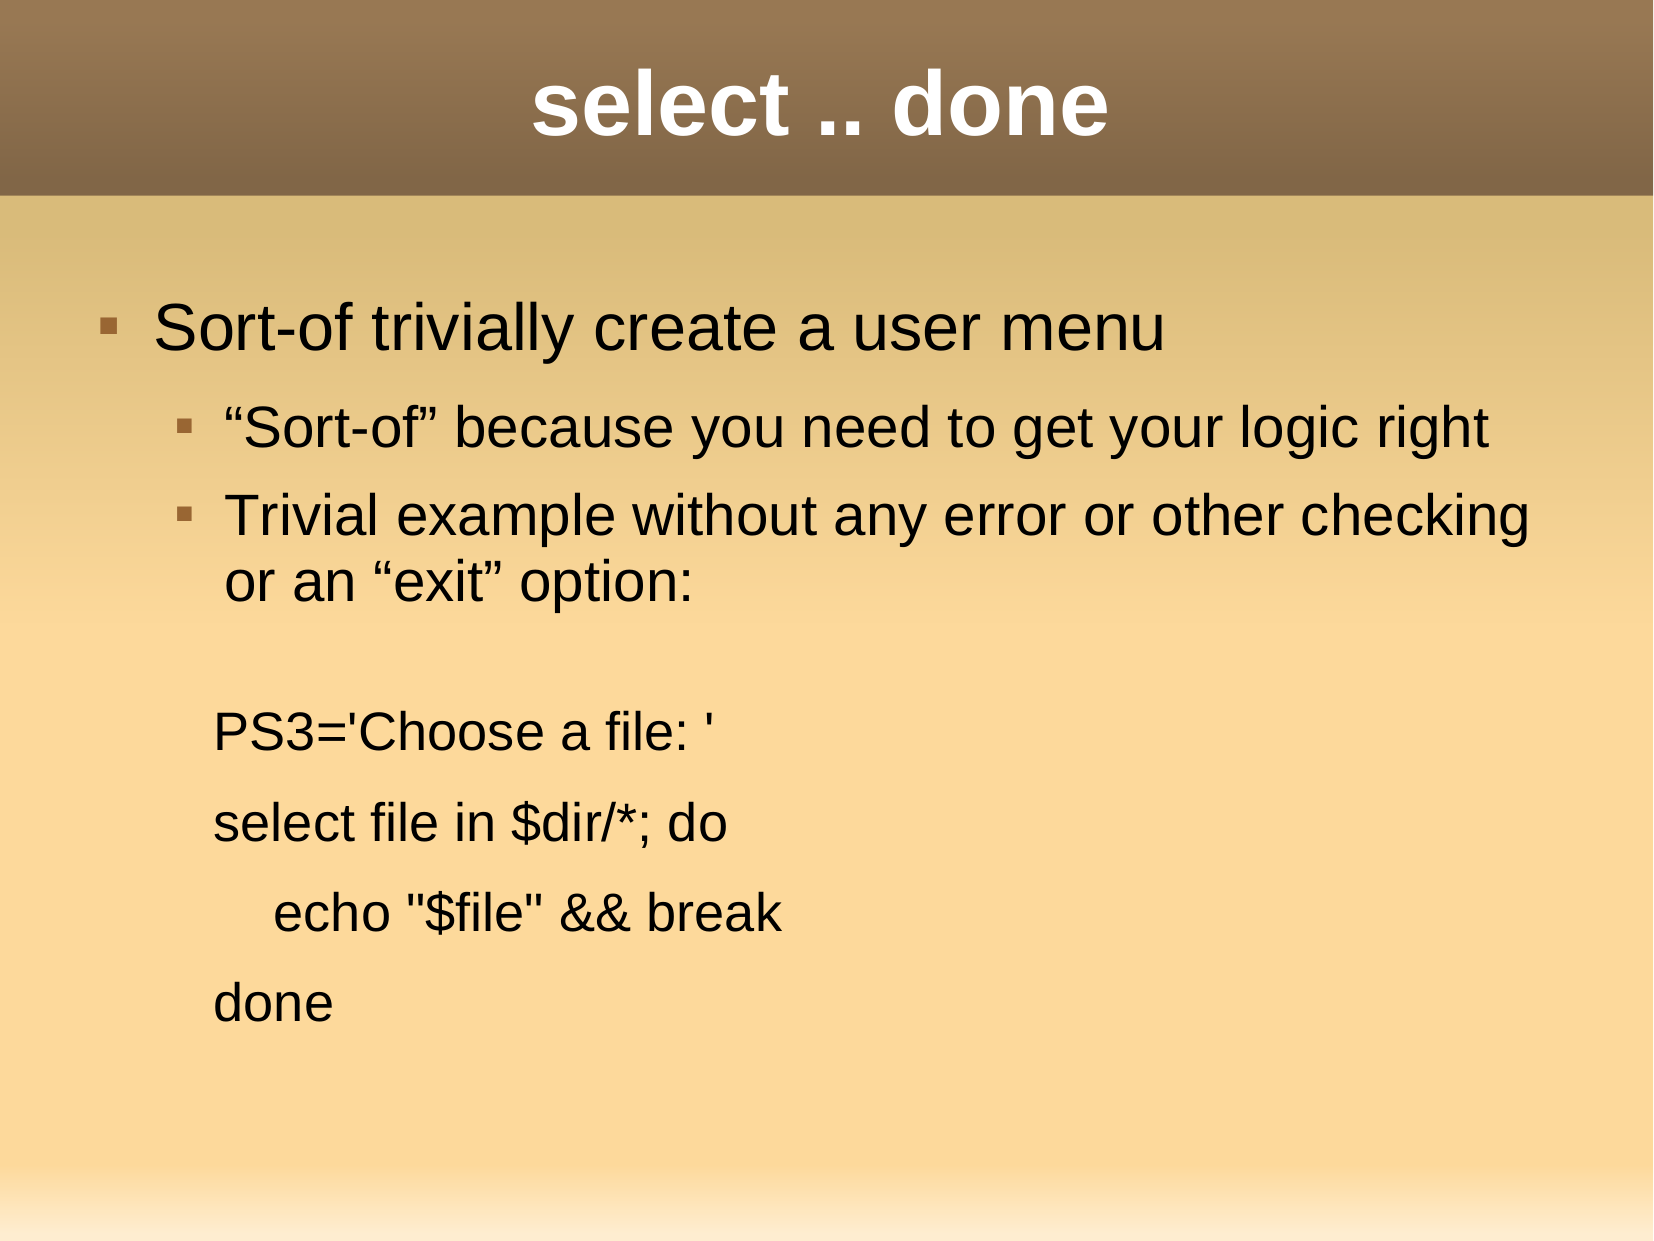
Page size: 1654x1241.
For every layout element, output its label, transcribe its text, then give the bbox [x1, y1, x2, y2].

title select .. done [76, 0, 1565, 208]
list Sort-of trivially create a user menu “Sort-of” because you need to get your logic right Trivial example without any error or other checking or an “exit” option: PS3='Choose a file: ' select file in $dir/*; do echo "$file" && break done [82, 290, 1571, 1109]
picture [0, 0, 1654, 1241]
